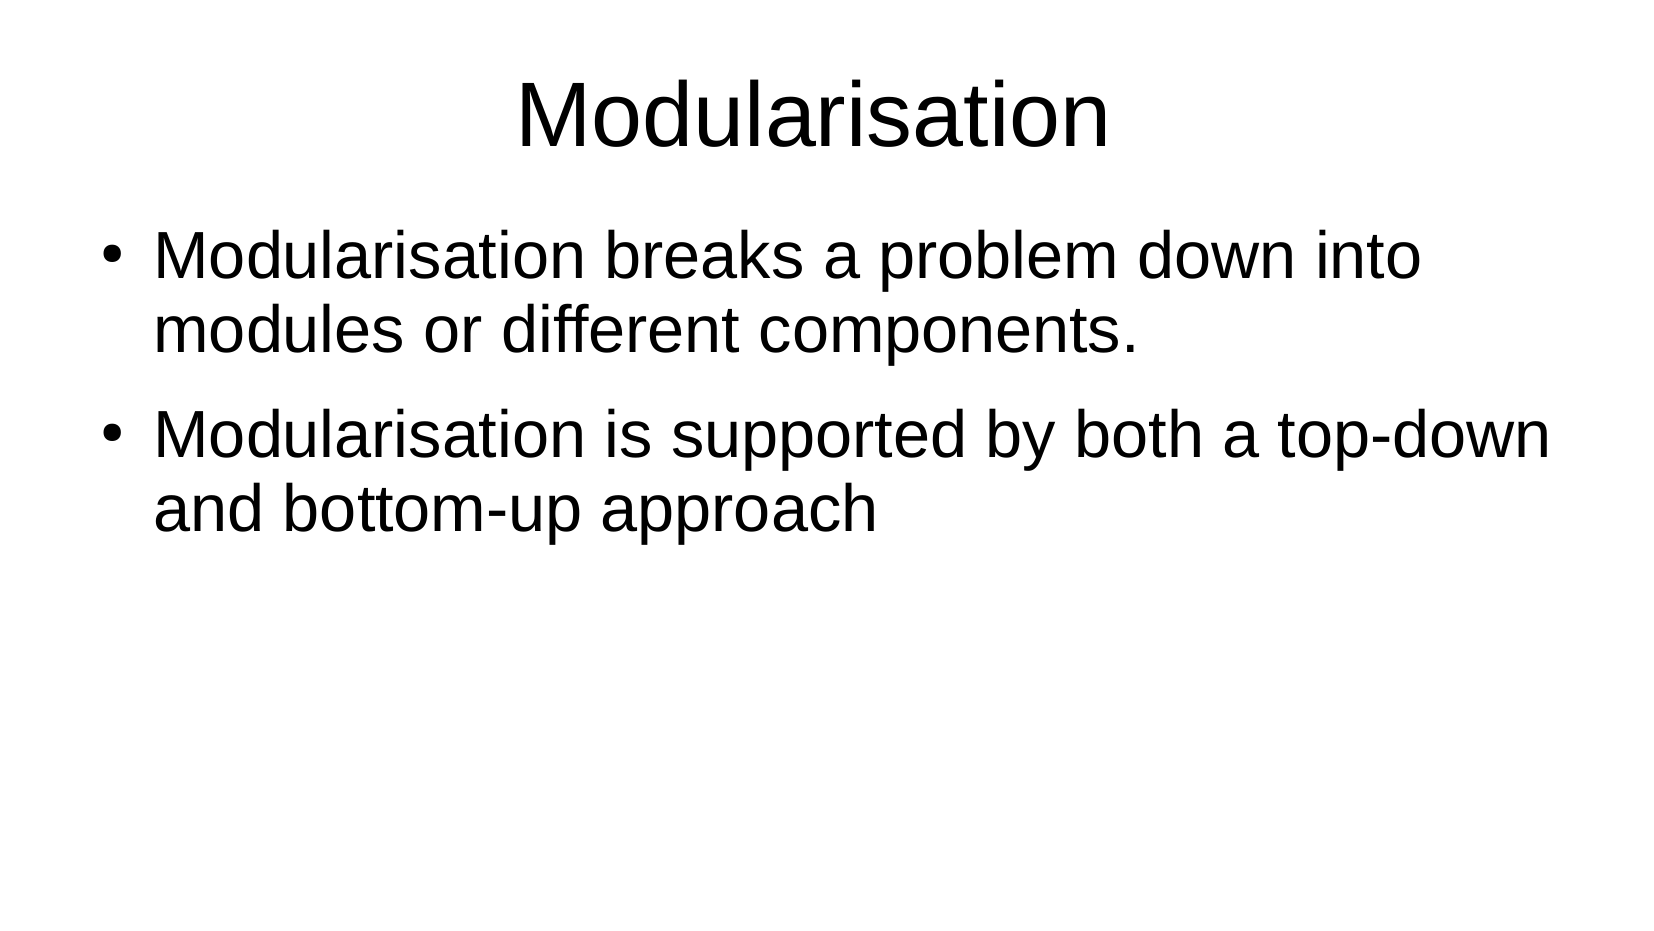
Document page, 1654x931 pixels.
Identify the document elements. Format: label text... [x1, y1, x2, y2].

list Modularisation breaks a problem down into modules or different components. Modularisation is supported by both a top-down and bottom-up approach [82, 217, 1571, 758]
title Modularisation [82, 37, 1571, 193]
